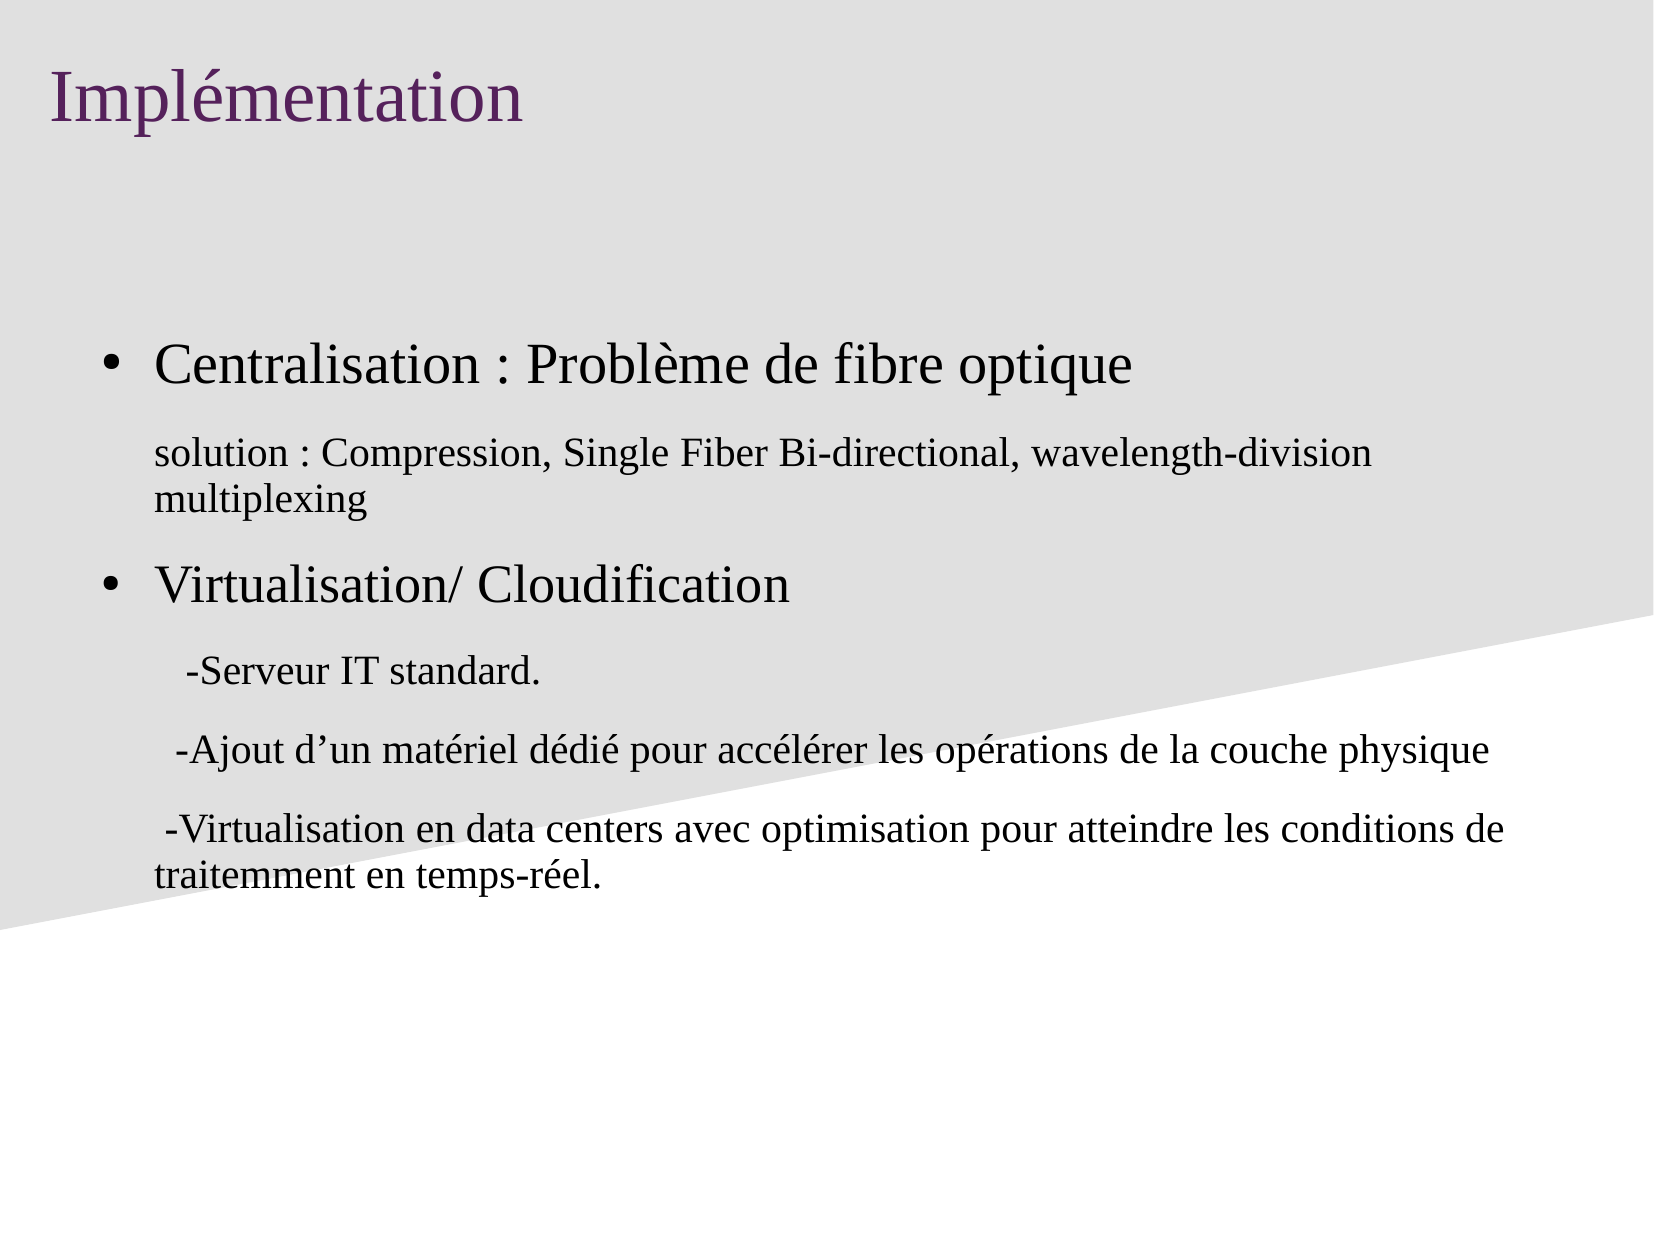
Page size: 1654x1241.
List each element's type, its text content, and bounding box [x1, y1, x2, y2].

text_box Implémentation [34, 47, 1654, 166]
list Centralisation : Problème de fibre optique solution : Compression, Single Fiber Bi-directional, wavelength-division multiplexing Virtualisation/ Cloudification -Serveur IT standard. -Ajout d’un matériel dédié pour accélérer les opérations de la couche physique -Virtualisation en data centers avec optimisation pour atteindre les conditions de traitemment en temps-réel. [83, 331, 1538, 1052]
